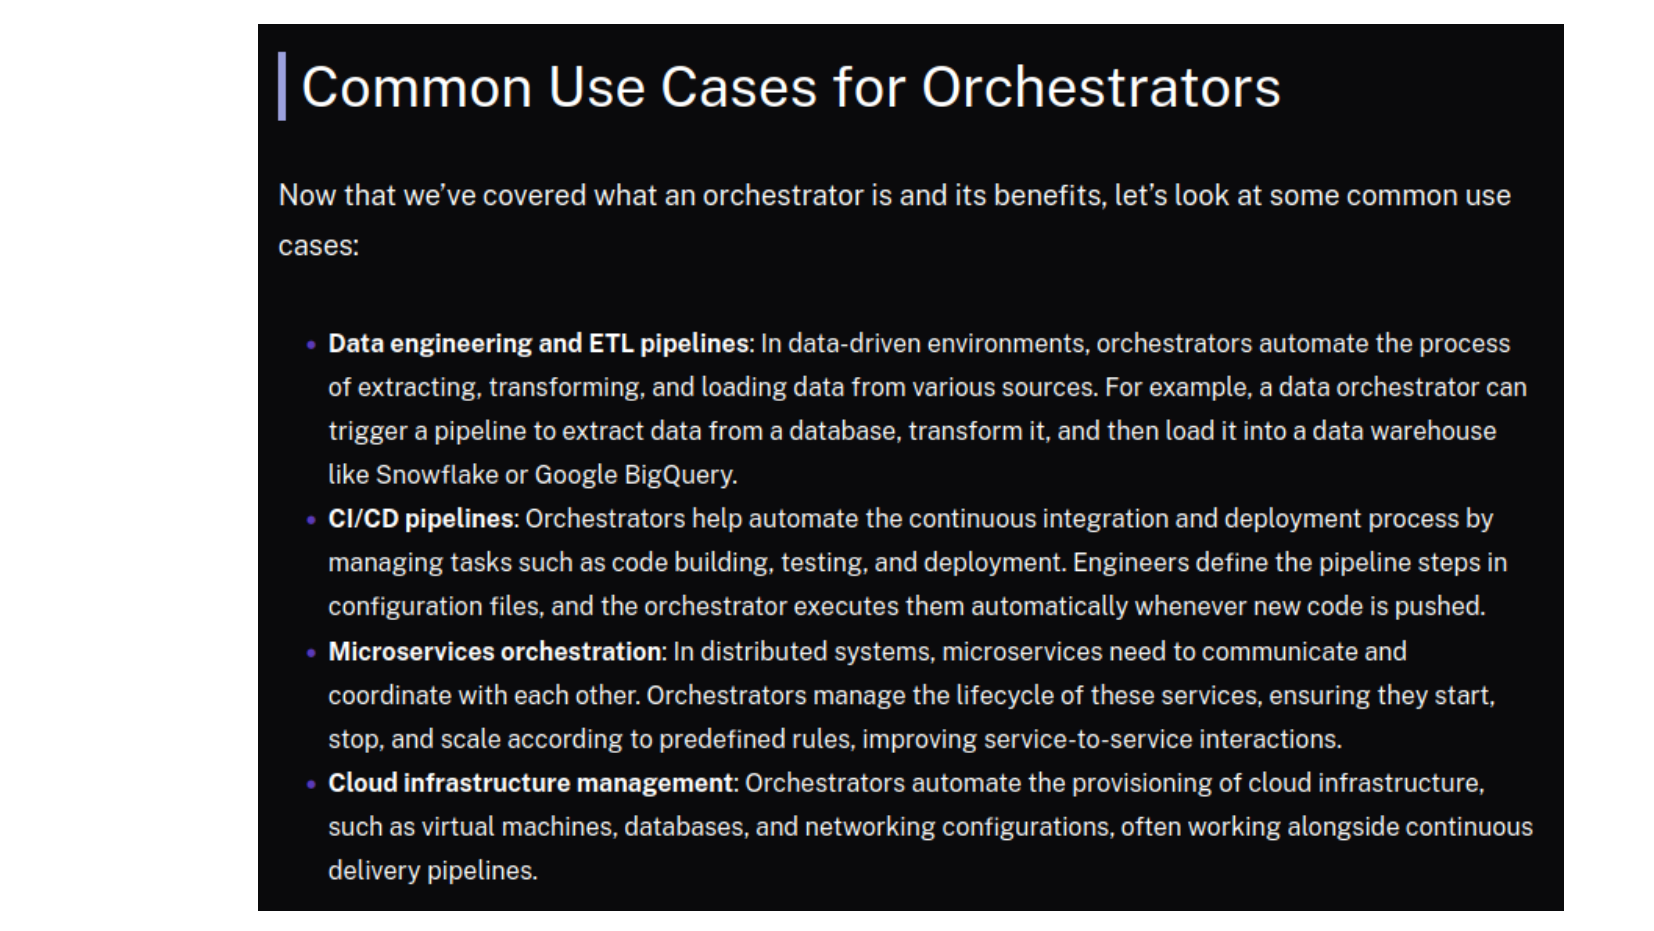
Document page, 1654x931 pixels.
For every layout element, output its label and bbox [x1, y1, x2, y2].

picture [258, 24, 1564, 911]
